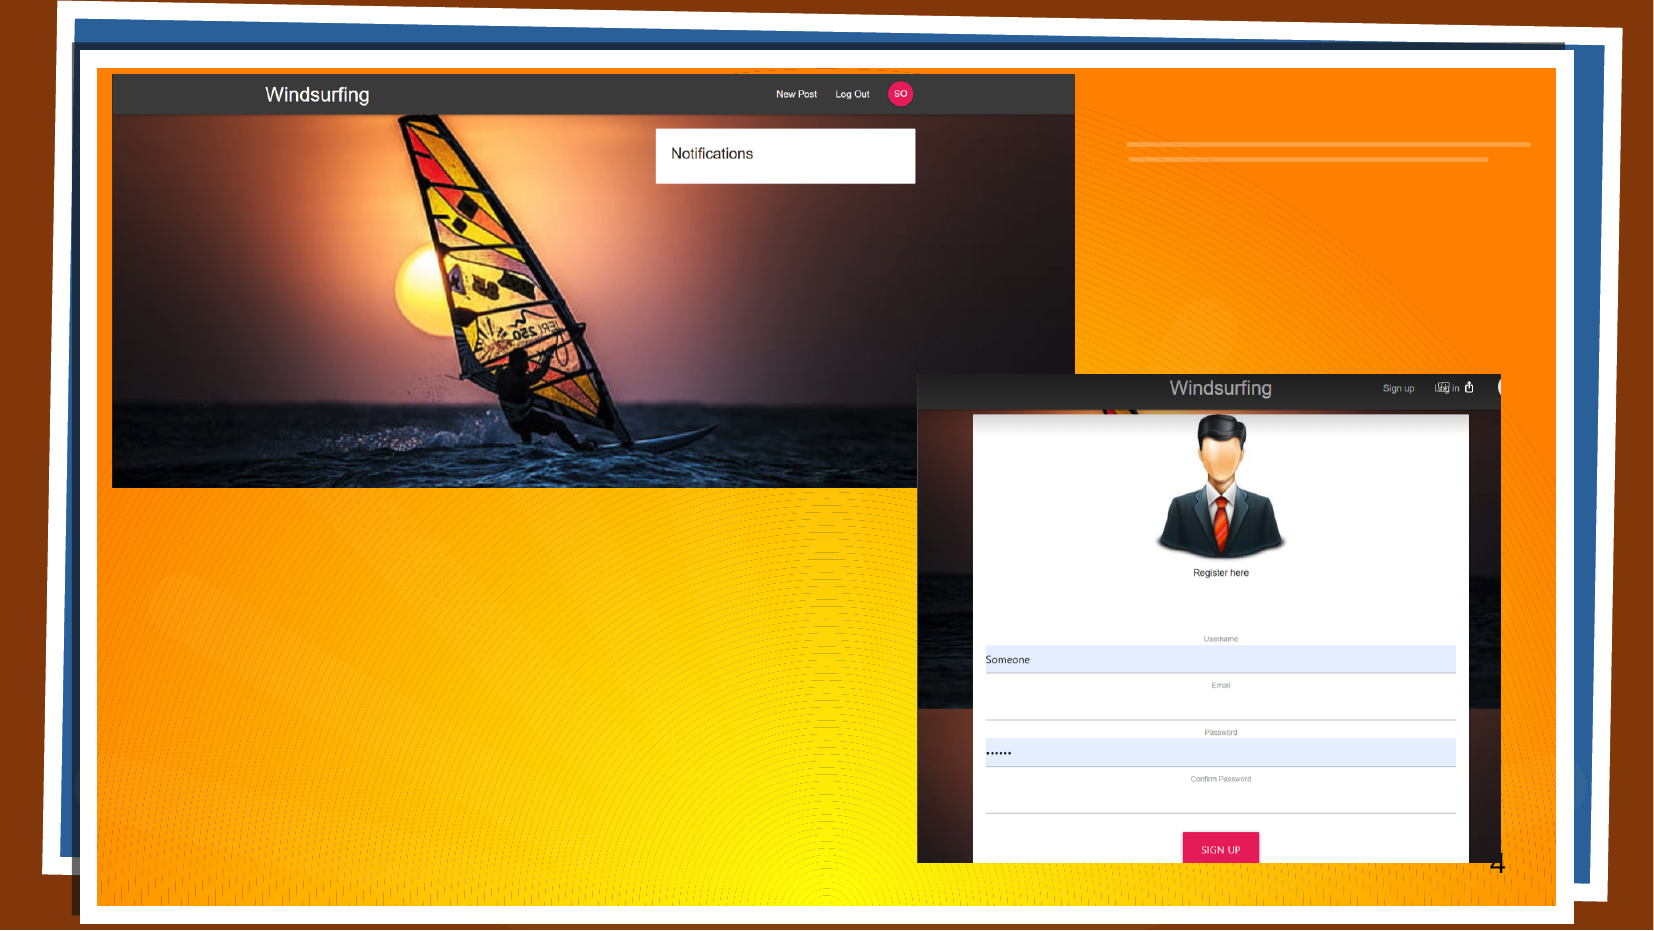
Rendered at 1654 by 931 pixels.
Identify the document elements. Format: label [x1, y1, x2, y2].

picture [112, 74, 1501, 863]
